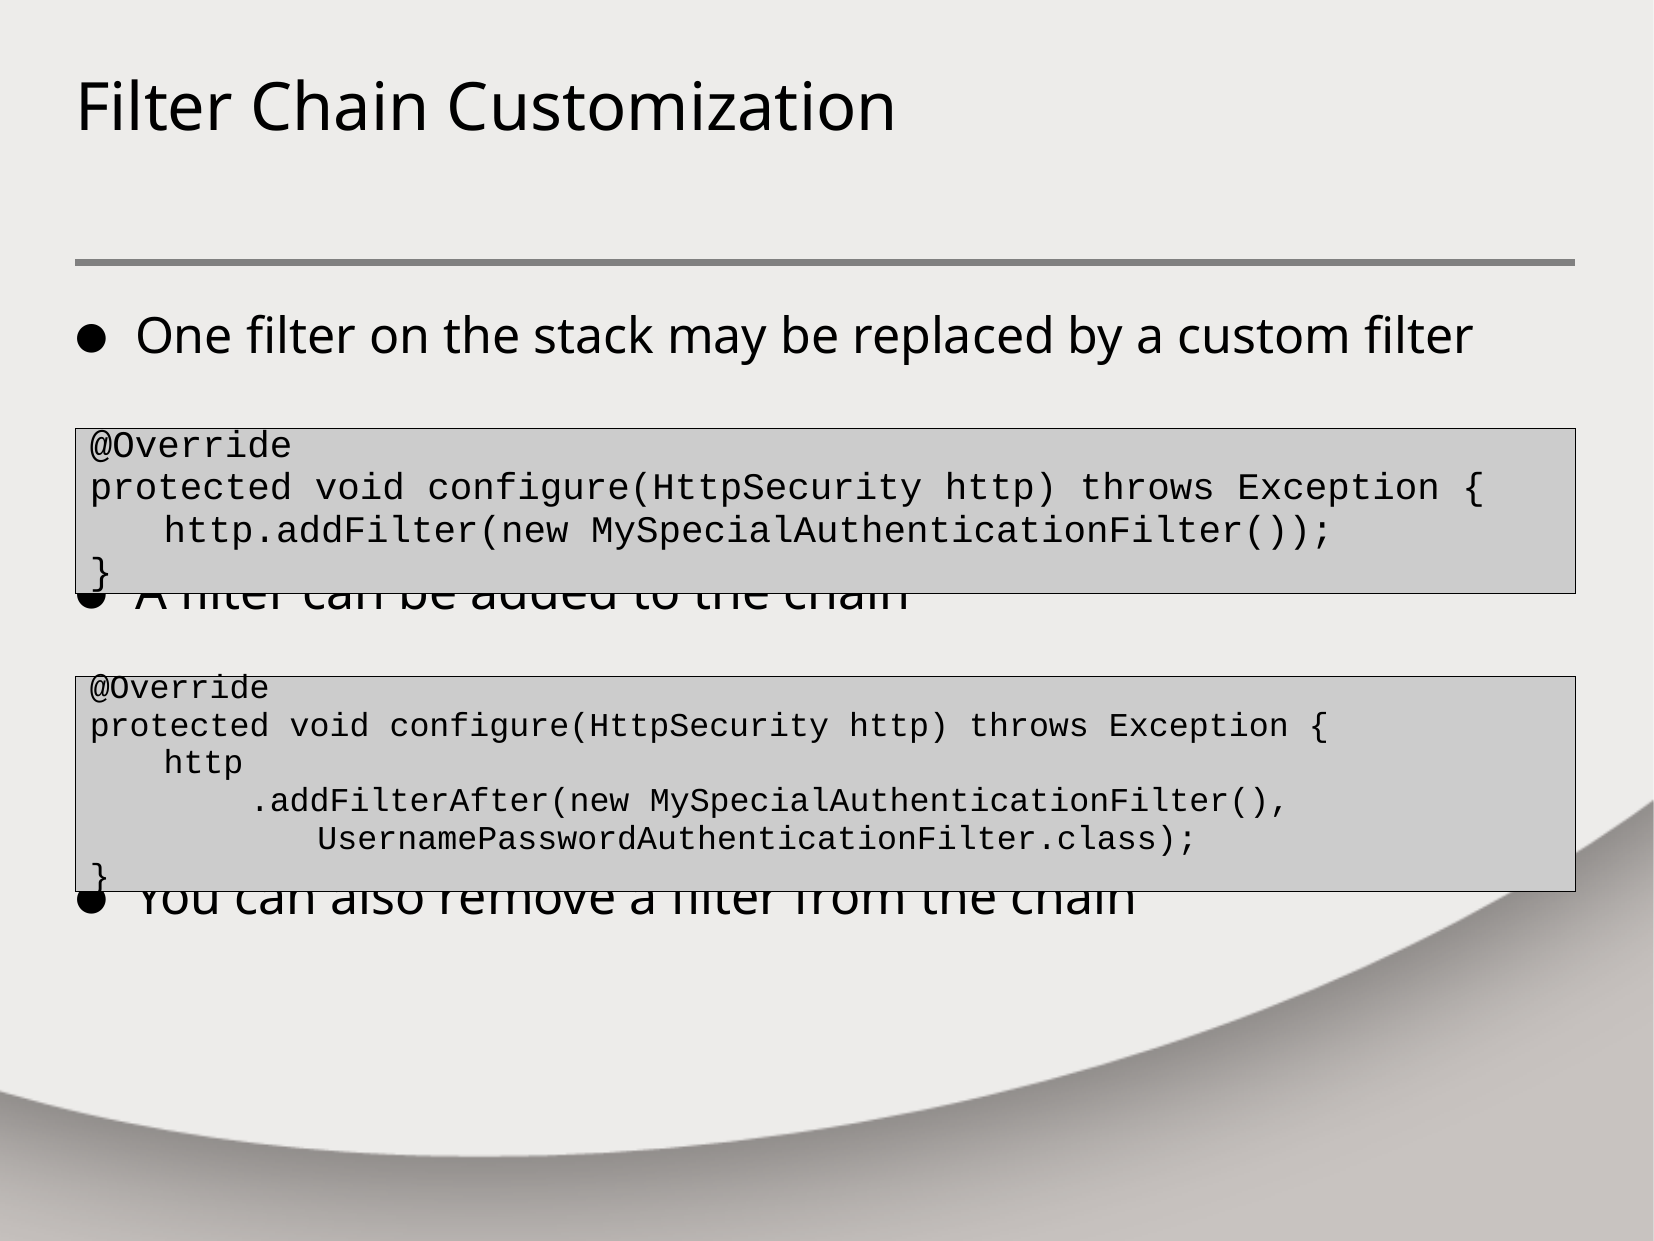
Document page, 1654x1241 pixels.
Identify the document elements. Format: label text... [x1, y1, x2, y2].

list One filter on the stack may be replaced by a custom filter A filter can be added to the chain You can also remove a filter from the chain [75, 300, 1576, 428]
text_box @Override protected void configure(HttpSecurity http) throws Exception { http.addFilter(new MySpecialAuthenticationFilter()); } [75, 428, 1576, 594]
picture [0, 0, 1654, 1241]
list One filter on the stack may be replaced by a custom filter A filter can be added to the chain You can also remove a filter from the chain [75, 594, 1576, 676]
text_box @Override protected void configure(HttpSecurity http) throws Exception { http .addFilterAfter(new MySpecialAuthenticationFilter(), UsernamePasswordAuthenticationFilter.class); } [75, 676, 1576, 892]
title Filter Chain Customization [75, 75, 1576, 226]
list One filter on the stack may be replaced by a custom filter A filter can be added to the chain You can also remove a filter from the chain [75, 892, 1576, 1163]
